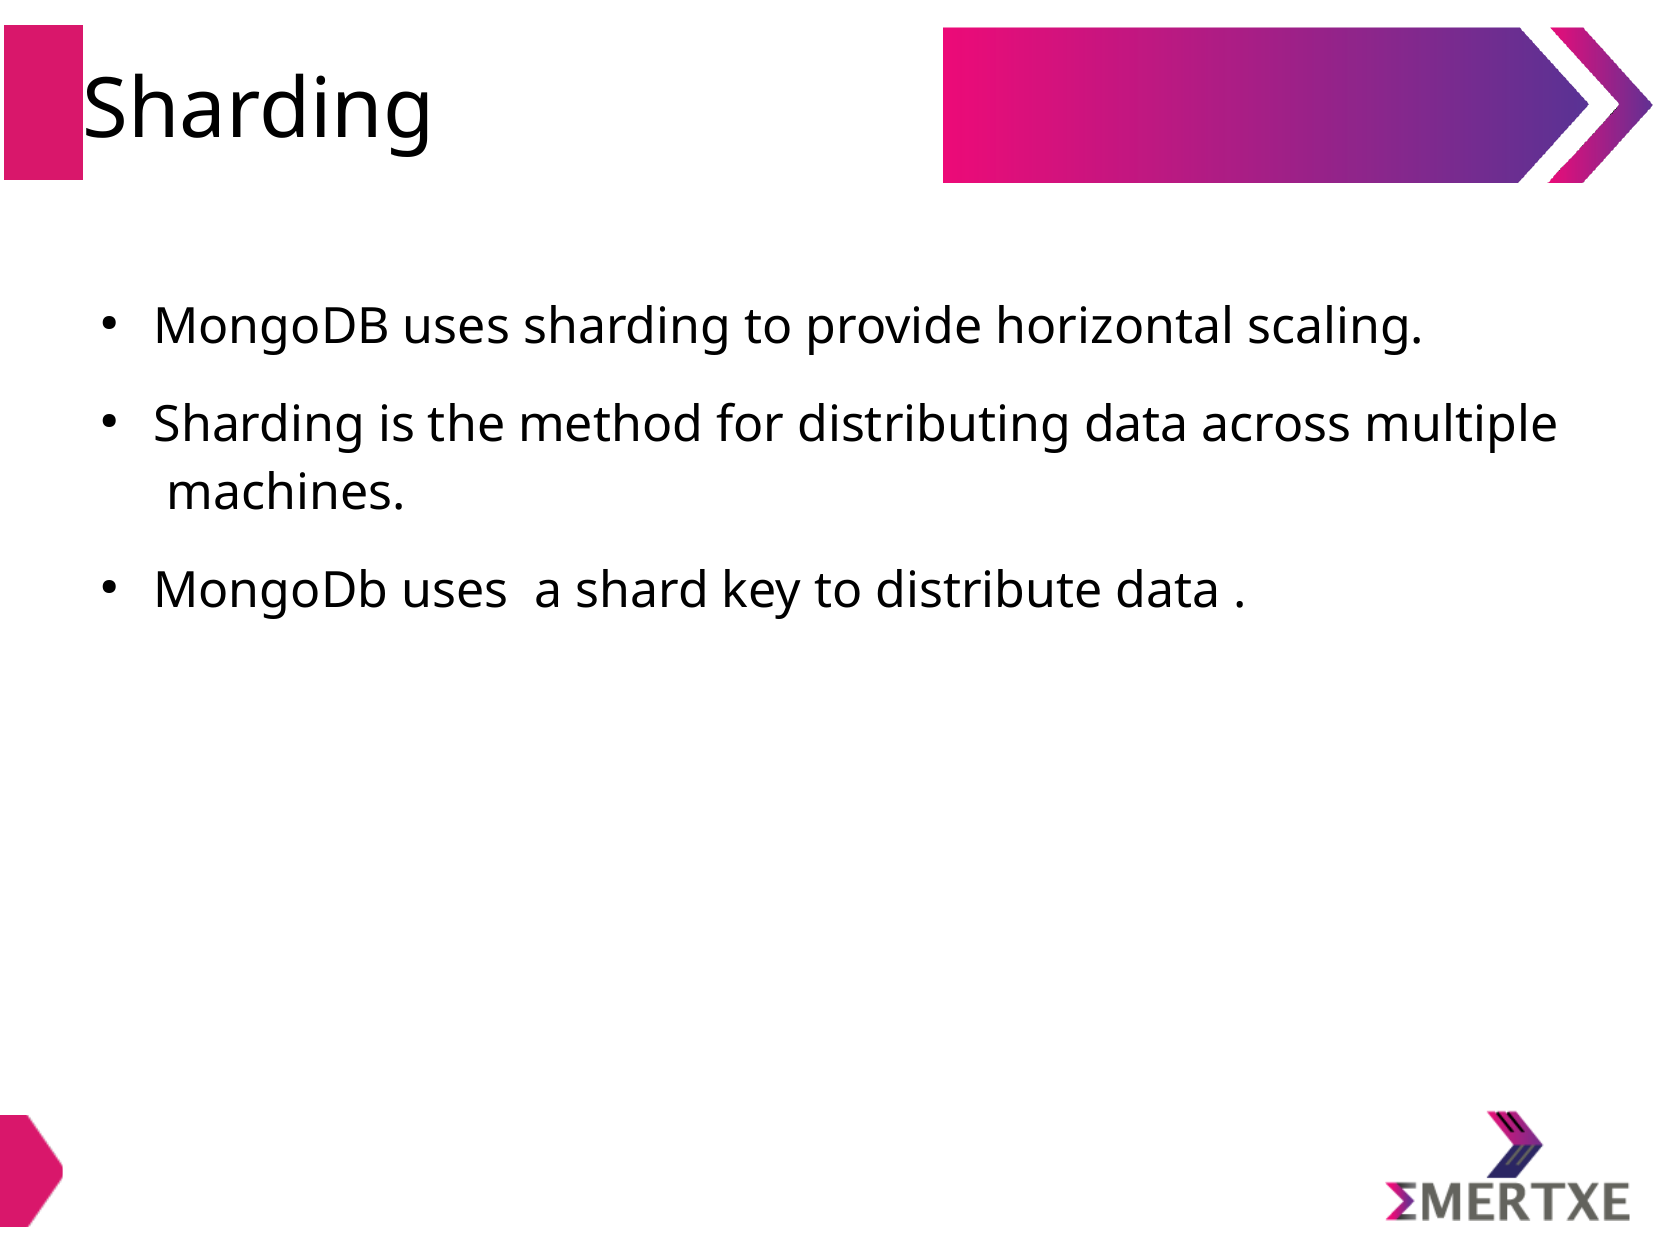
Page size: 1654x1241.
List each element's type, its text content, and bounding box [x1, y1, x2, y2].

list MongoDB uses sharding to provide horizontal scaling. Sharding is the method for distributing data across multiple machines. MongoDb uses a shard key to distribute data . [82, 290, 1571, 1010]
picture [1571, 27, 1653, 183]
picture [1385, 1107, 1631, 1221]
title Sharding [82, 2, 1571, 210]
